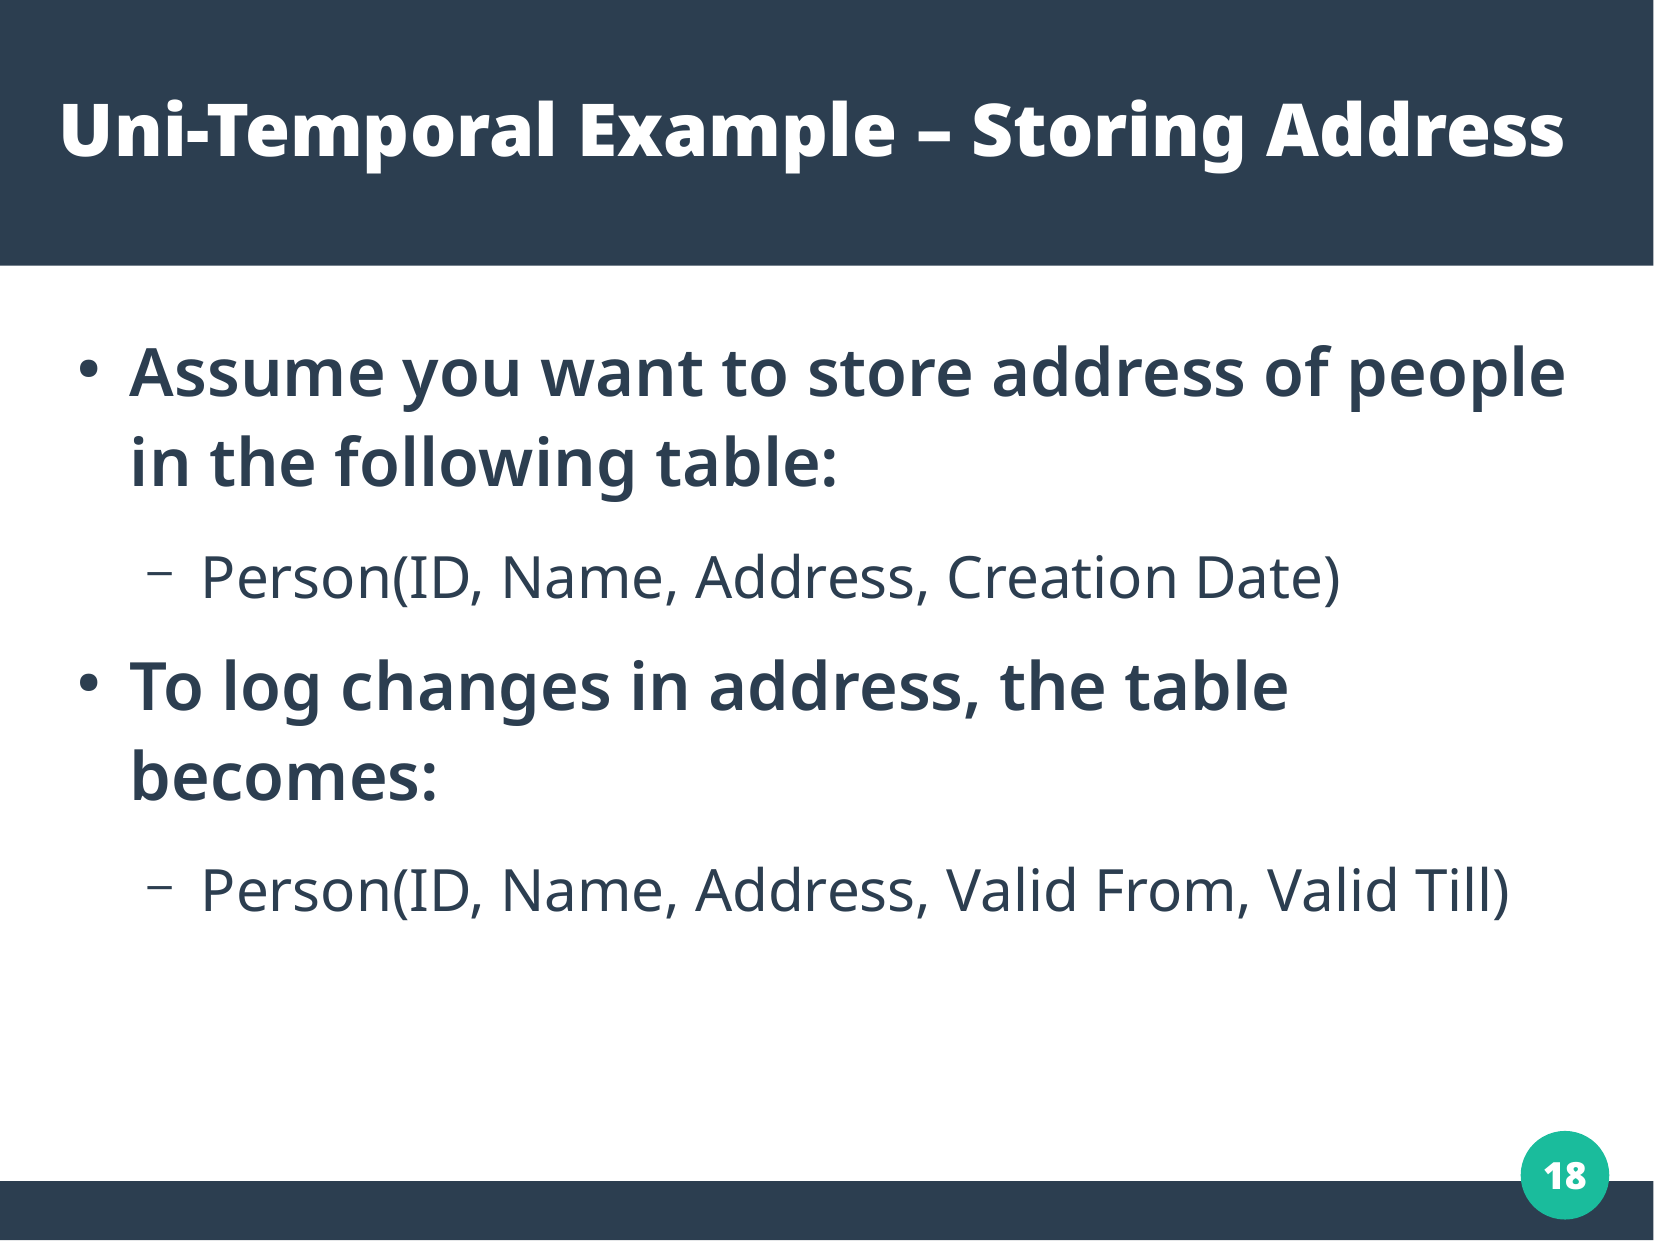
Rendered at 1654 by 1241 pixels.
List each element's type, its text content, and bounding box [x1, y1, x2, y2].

list Assume you want to store address of people in the following table: Person(ID, Name, Address, Creation Date) To log changes in address, the table becomes: Person(ID, Name, Address, Valid From, Valid Till) [59, 324, 1595, 1152]
title Uni-Temporal Example – Storing Address [59, 49, 1595, 207]
